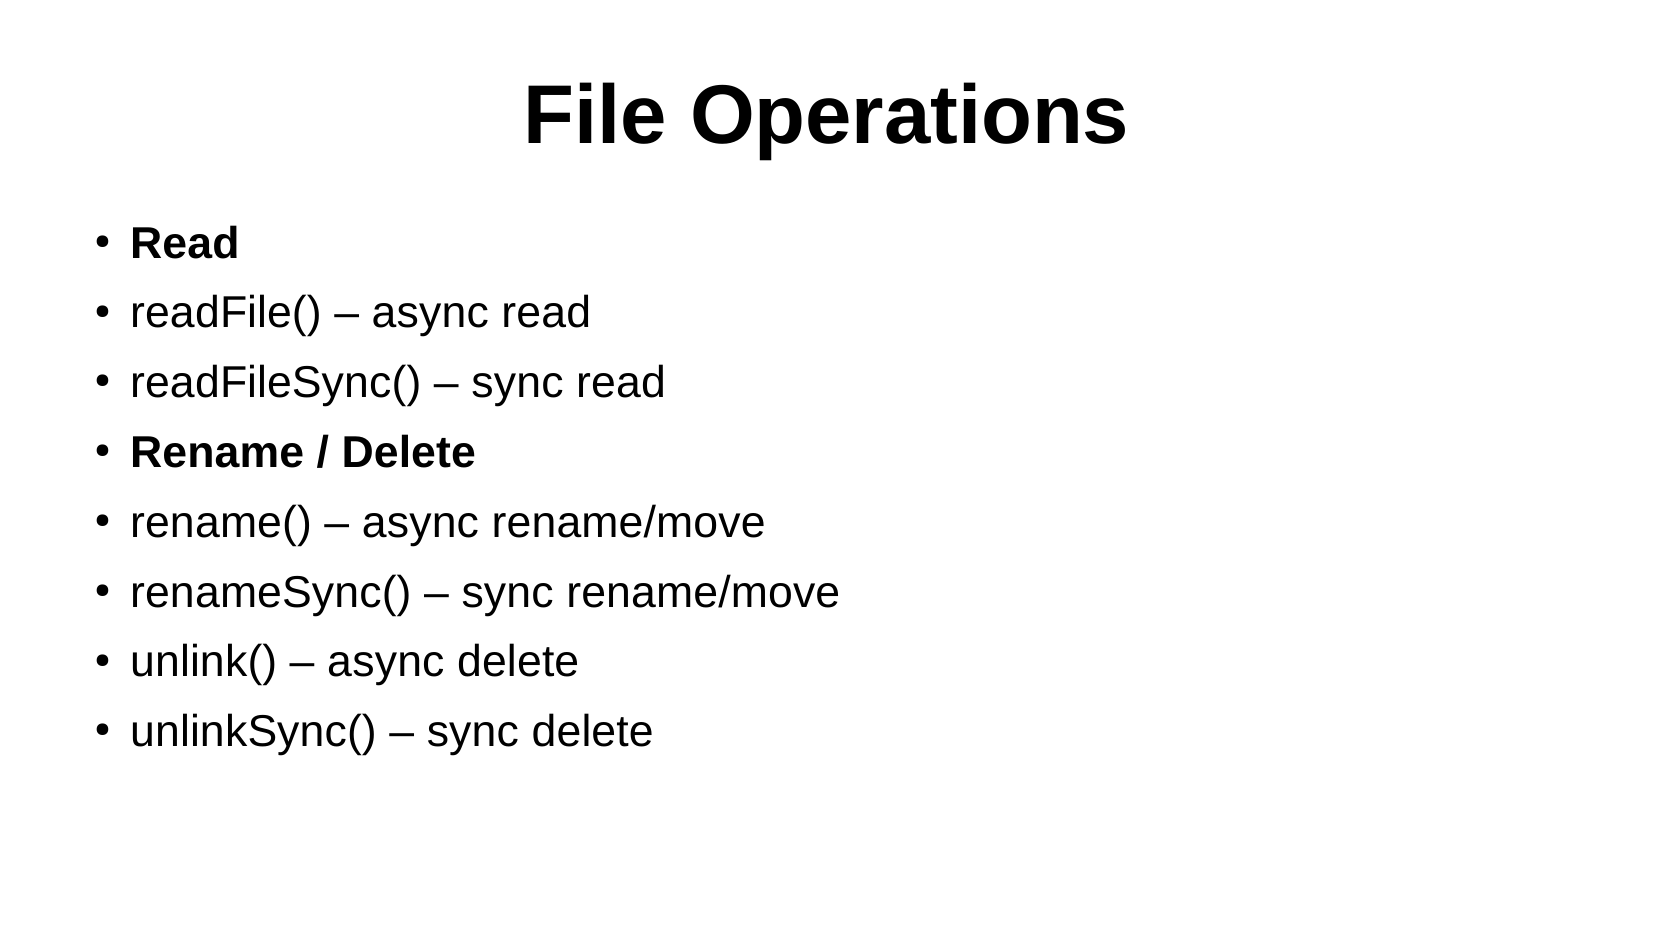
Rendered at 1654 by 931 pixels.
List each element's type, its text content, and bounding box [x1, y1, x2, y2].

list Read readFile() – async read readFileSync() – sync read Rename / Delete rename() – async rename/move renameSync() – sync rename/move unlink() – async delete unlinkSync() – sync delete [82, 217, 1571, 758]
title File Operations [82, 37, 1571, 193]
